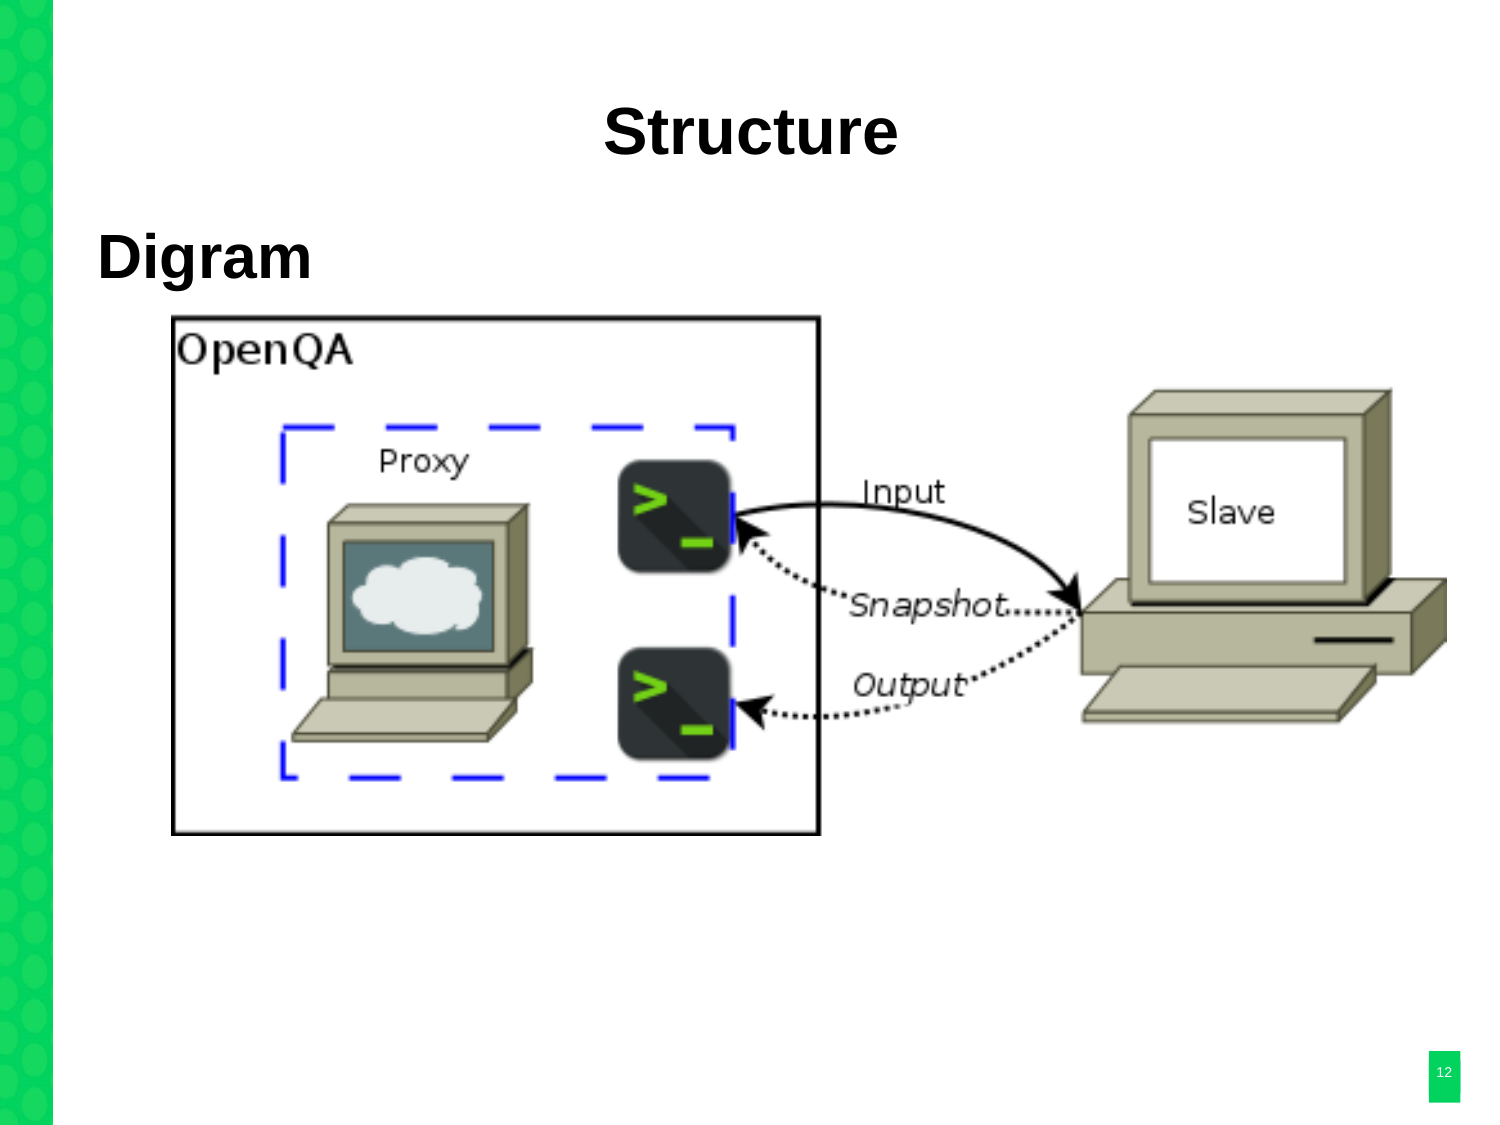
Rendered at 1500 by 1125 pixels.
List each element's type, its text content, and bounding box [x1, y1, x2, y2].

picture [0, 0, 61, 1125]
title Structure [106, 82, 1397, 180]
picture [1440, 298, 1447, 836]
text_box <number> [1428, 1051, 1461, 1094]
text_box Digram [82, 214, 1440, 1004]
